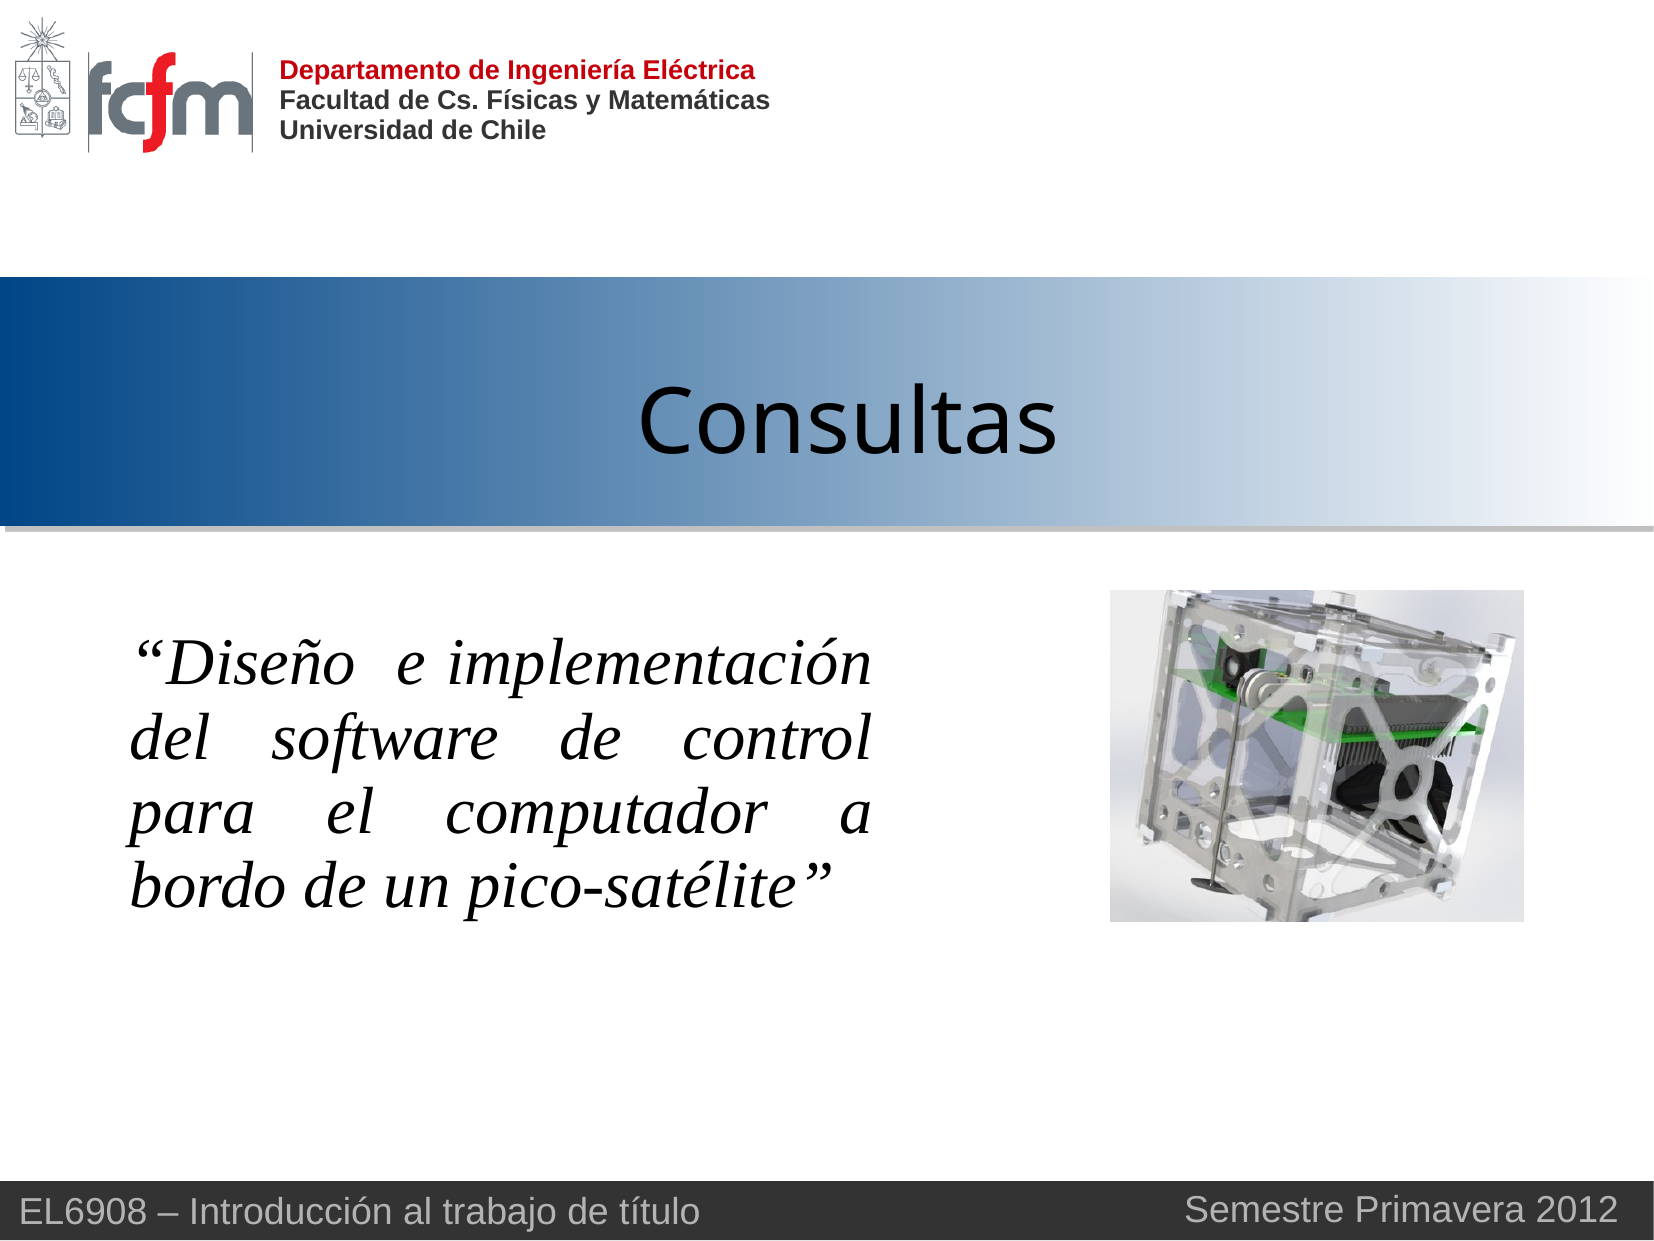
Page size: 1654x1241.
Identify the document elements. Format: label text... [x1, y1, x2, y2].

text_box “Diseño e implementación del software de control para el computador a bordo de un pico-satélite” [23, 543, 875, 1004]
text_box Departamento de Ingeniería Eléctrica Facultad de Cs. Físicas y Matemáticas Universidad de Chile [264, 47, 786, 153]
picture [0, 0, 272, 177]
text_box Semestre Primavera 2012 [1169, 1181, 1634, 1238]
picture [1110, 590, 1524, 922]
text_box EL6908 – Introducción al trabajo de título [3, 1183, 716, 1241]
text_box Consultas [66, 318, 1630, 517]
